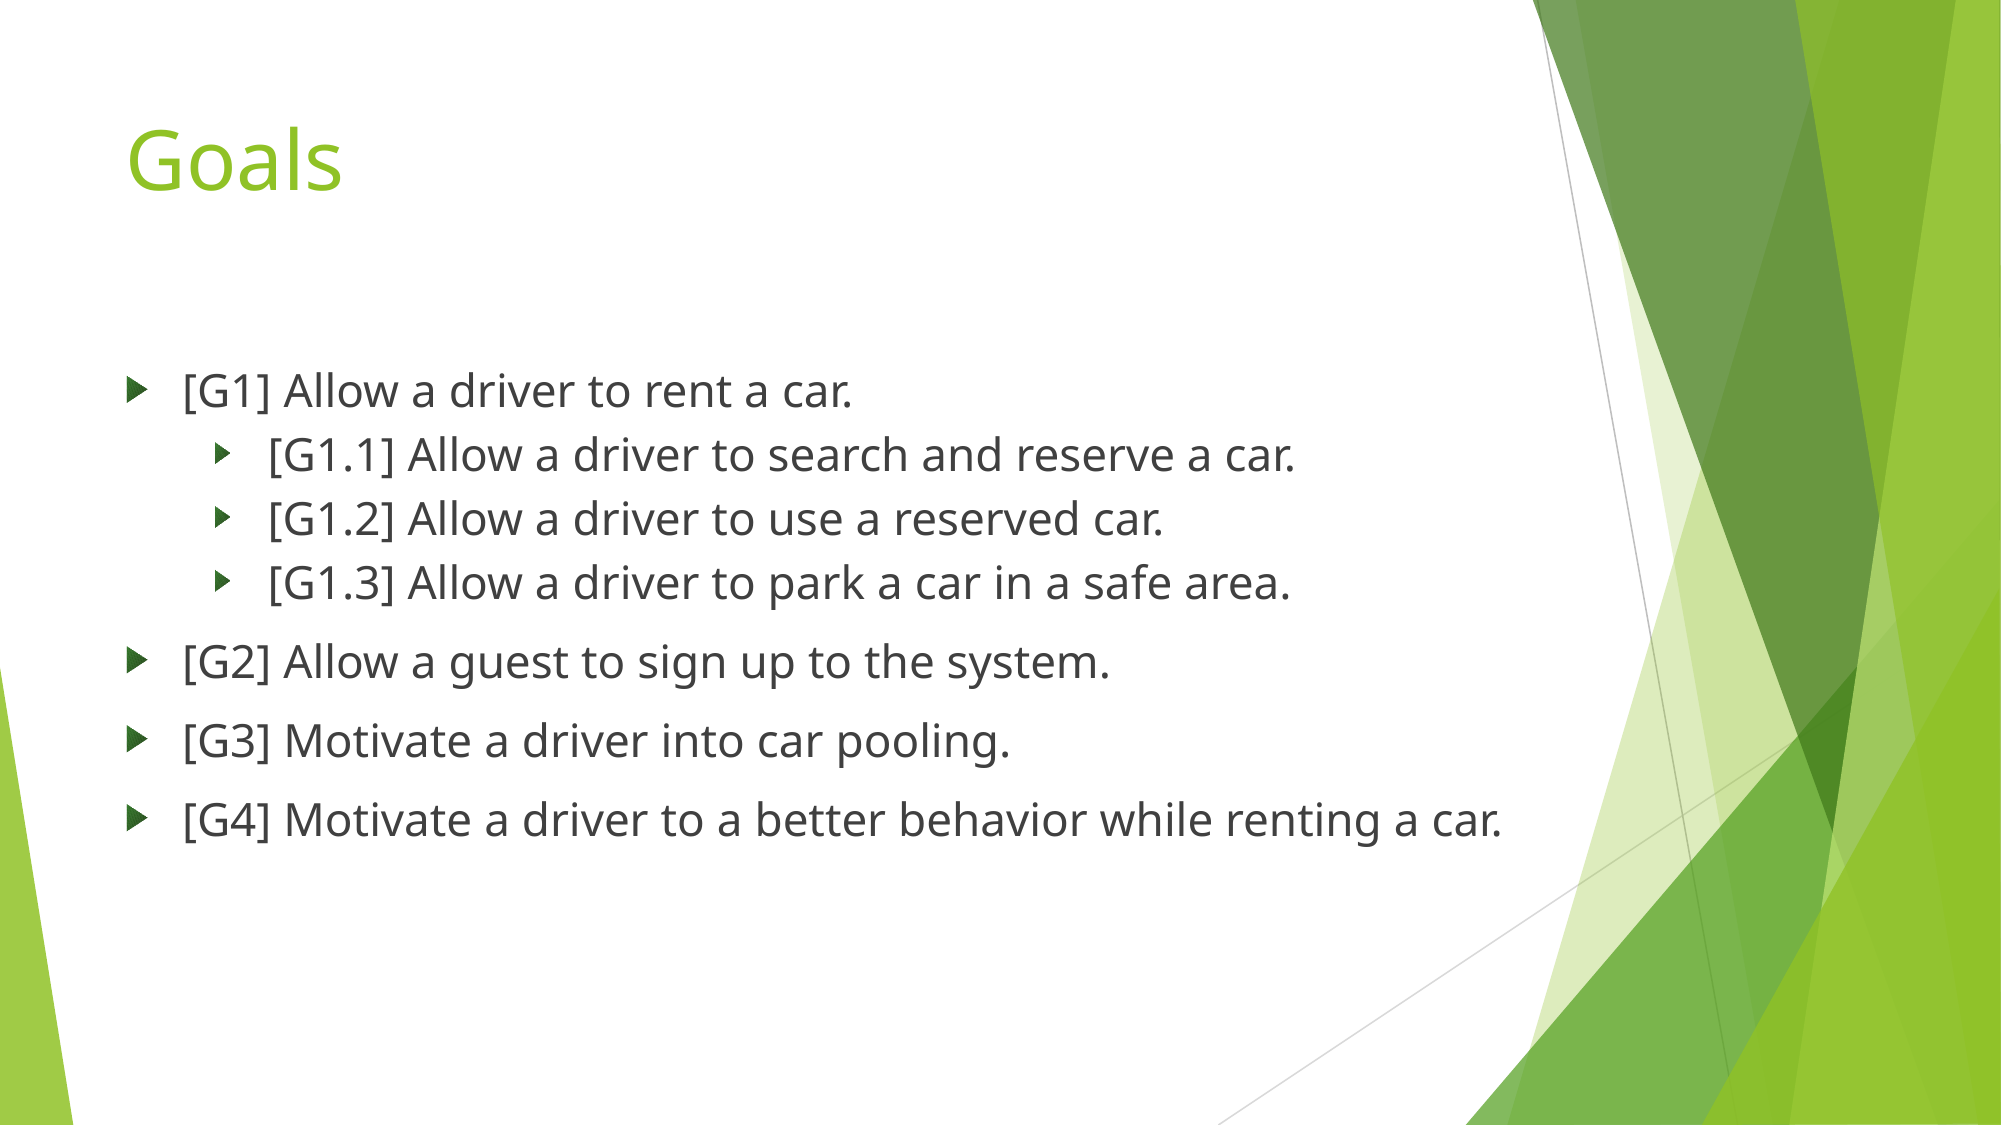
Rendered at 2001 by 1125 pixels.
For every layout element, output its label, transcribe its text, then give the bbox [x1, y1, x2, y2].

list [G1] Allow a driver to rent a car. [G1.1] Allow a driver to search and reserve a car. [G1.2] Allow a driver to use a reserved car. [G1.3] Allow a driver to park a car in a safe area. [G2] Allow a guest to sign up to the system. [G3] Motivate a driver into car pooling. [G4] Motivate a driver to a better behavior while renting a car. [111, 354, 1522, 992]
title Goals [111, 99, 1522, 317]
